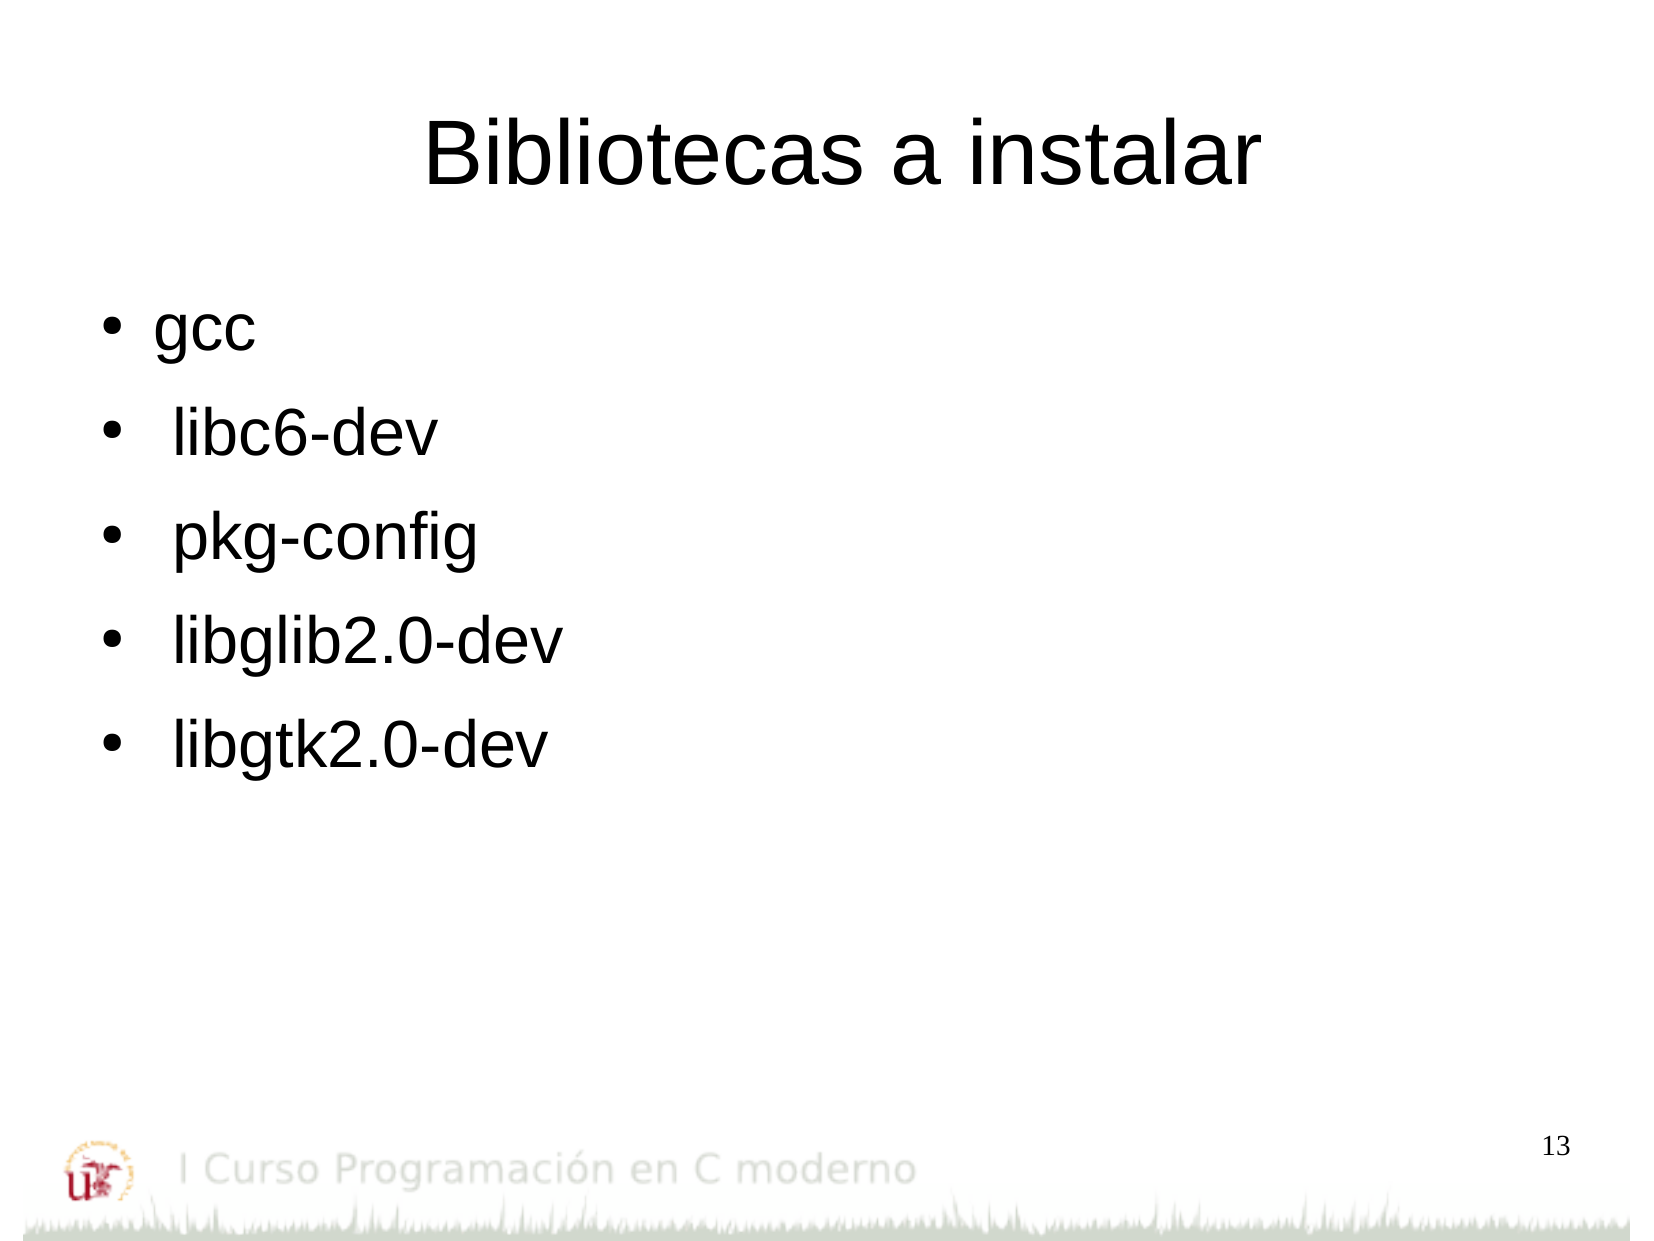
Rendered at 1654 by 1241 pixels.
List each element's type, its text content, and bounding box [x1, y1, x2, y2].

title Bibliotecas a instalar [82, 49, 1571, 257]
list gcc libc6-dev pkg-config libglib2.0-dev libgtk2.0-dev [82, 290, 1538, 1010]
picture [23, 1136, 1630, 1241]
